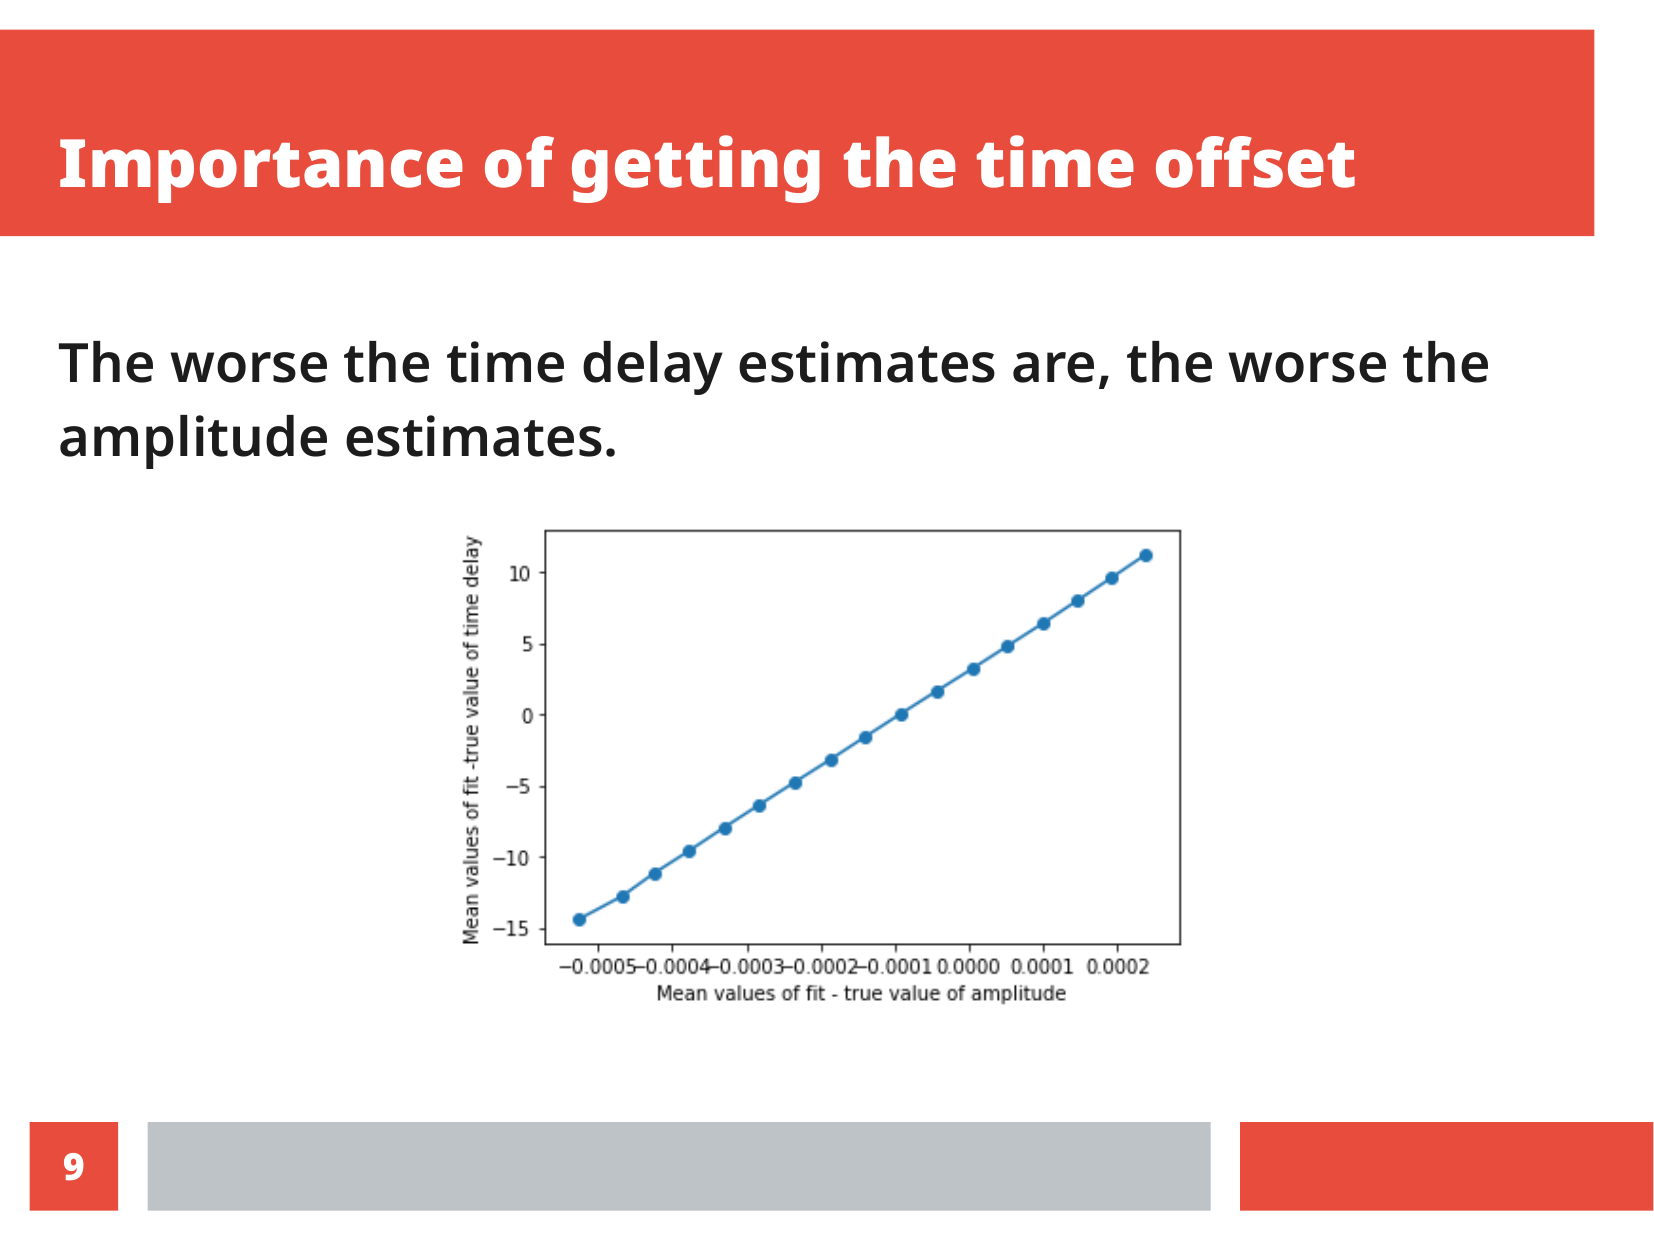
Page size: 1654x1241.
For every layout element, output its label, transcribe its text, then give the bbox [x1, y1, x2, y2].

picture [452, 519, 1193, 1016]
title Importance of getting the time offset [59, 59, 1595, 207]
list The worse the time delay estimates are, the worse the amplitude estimates. [59, 324, 1565, 1093]
